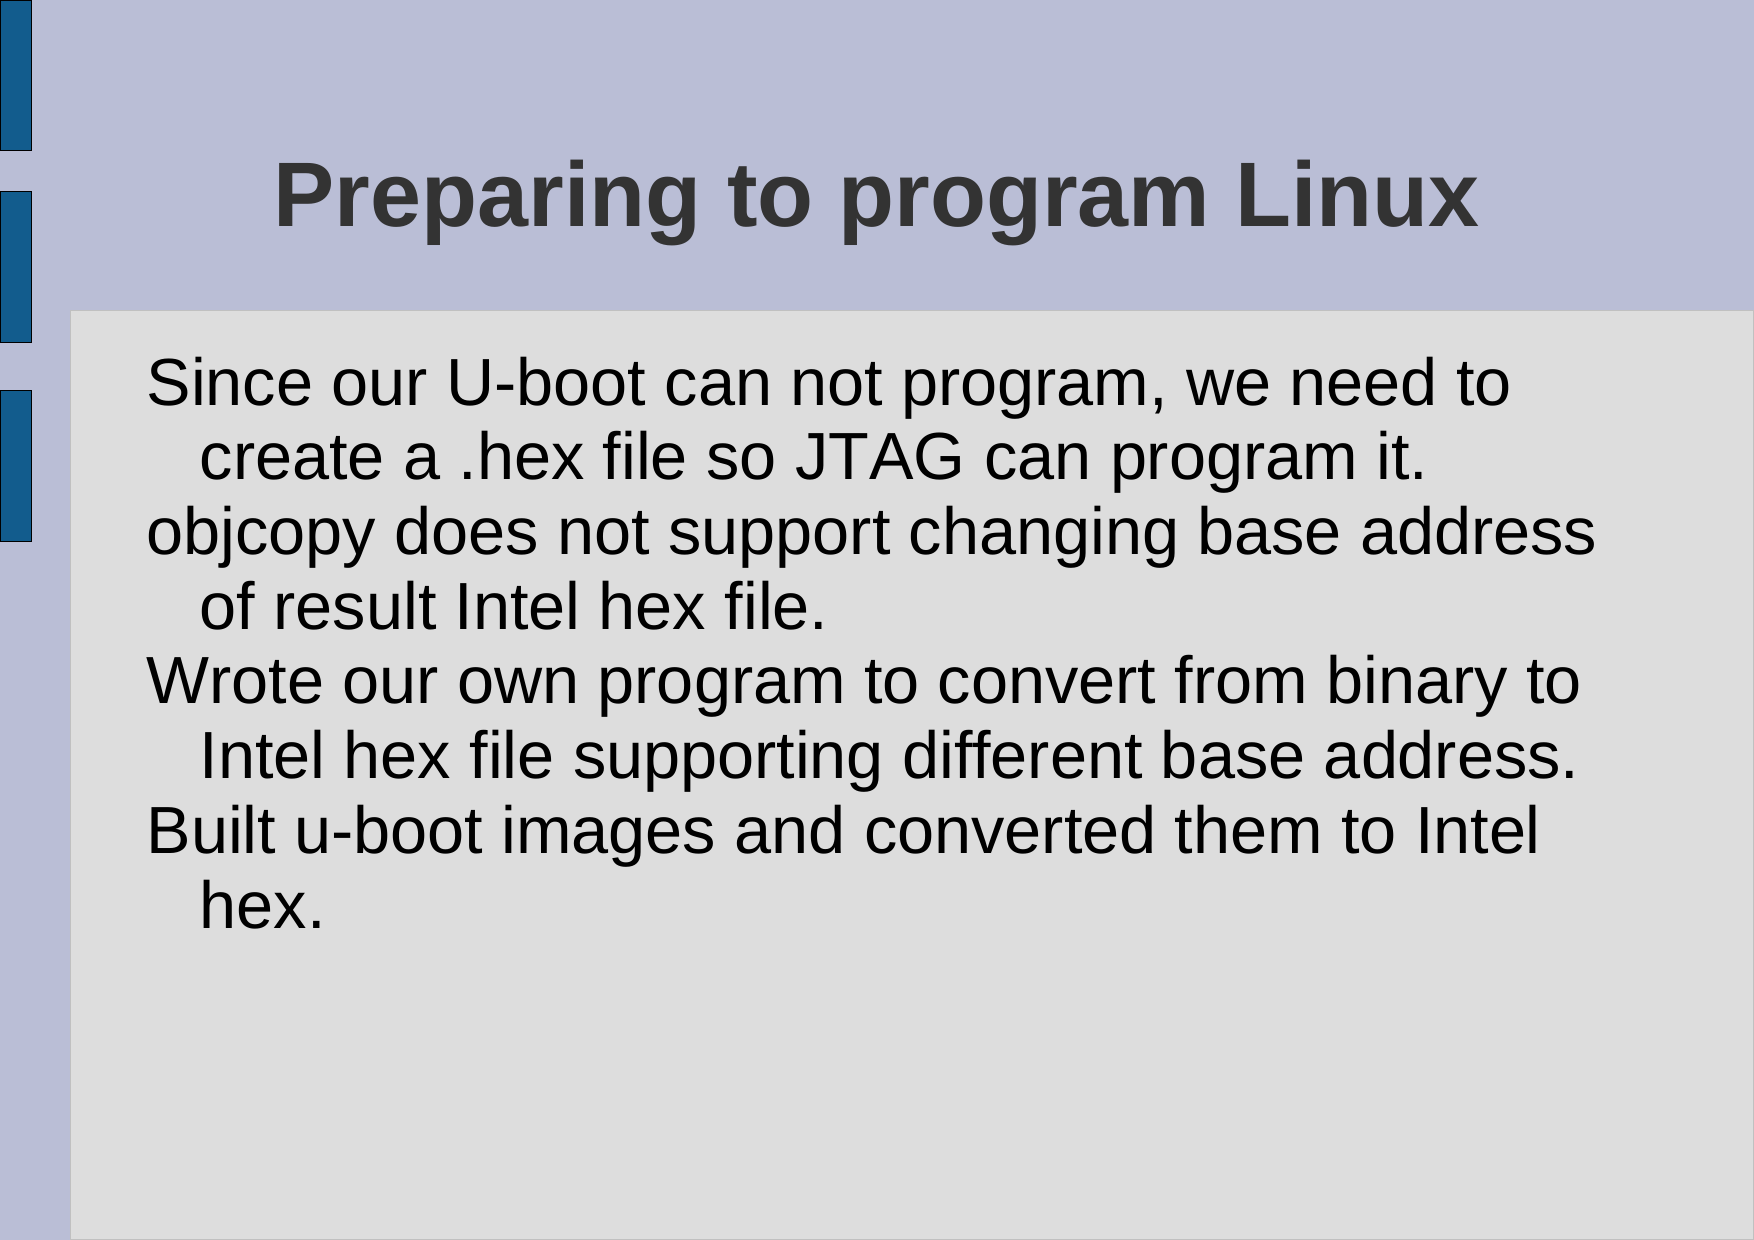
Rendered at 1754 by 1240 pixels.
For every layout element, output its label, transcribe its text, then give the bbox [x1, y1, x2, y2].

list Since our U-boot can not program, we need to create a .hex file so JTAG can program it. objcopy does not support changing base address of result Intel hex file. Wrote our own program to convert from binary to Intel hex file supporting different base address. Built u-boot images and converted them to Intel hex. [128, 344, 1627, 1126]
title Preparing to program Linux [128, 91, 1627, 299]
